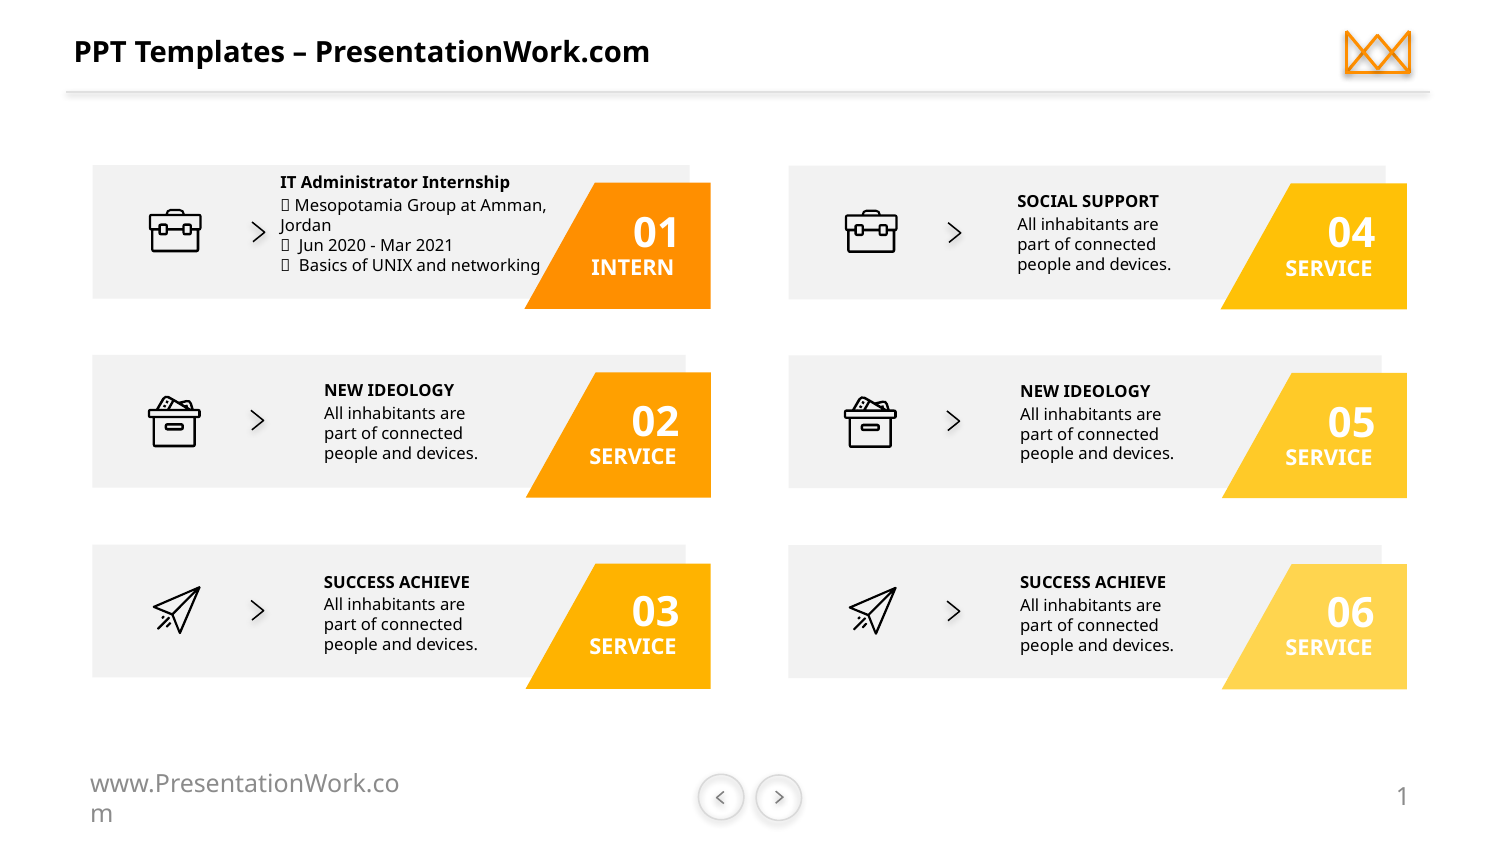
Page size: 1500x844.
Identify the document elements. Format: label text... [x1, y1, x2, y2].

text_box 03 [616, 577, 695, 643]
text_box 06 [1334, 602, 1342, 622]
text_box SUCCESS ACHIEVE All inhabitants are part of connected people and devices. [309, 564, 516, 662]
text_box [92, 165, 265, 299]
text_box 01 [641, 222, 649, 242]
text_box [788, 355, 1407, 499]
text_box [788, 545, 1407, 690]
text_box 05 [1312, 388, 1391, 454]
text_box 01 [618, 198, 696, 263]
text_box SERVICE [574, 625, 692, 667]
text_box IT Administrator Internship  Mesopotamia Group at Amman, Jordan  Jun 2020 - Mar 2021  Basics of UNIX and networking [265, 164, 567, 303]
text_box INTERN [576, 246, 690, 288]
text_box [92, 544, 711, 689]
text_box SERVICE [1270, 436, 1388, 478]
text_box 02 [639, 411, 647, 431]
text_box 04 [1312, 198, 1391, 264]
text_box 04 [1335, 222, 1343, 242]
text_box [524, 165, 711, 309]
text_box 06 [1311, 578, 1390, 644]
text_box [788, 165, 1407, 310]
text_box NEW IDEOLOGY All inhabitants are part of connected people and devices. [309, 372, 516, 471]
text_box SOCIAL SUPPORT All inhabitants are part of connected people and devices. [1002, 183, 1211, 281]
text_box SERVICE [1270, 626, 1388, 668]
text_box SERVICE [574, 435, 692, 477]
text_box 05 [1335, 412, 1343, 432]
text_box [92, 354, 711, 498]
text_box 02 [616, 387, 695, 453]
title PPT Templates – PresentationWork.com [73, 21, 1074, 80]
text_box NEW IDEOLOGY All inhabitants are part of connected people and devices. [1005, 373, 1212, 471]
text_box 06 [1358, 613, 1366, 622]
text_box SUCCESS ACHIEVE All inhabitants are part of connected people and devices. [1005, 564, 1212, 662]
slide_number <number> [1074, 774, 1425, 820]
text_box SERVICE [1270, 246, 1388, 288]
text_box 04 [1358, 225, 1365, 236]
text_box 03 [639, 601, 647, 621]
